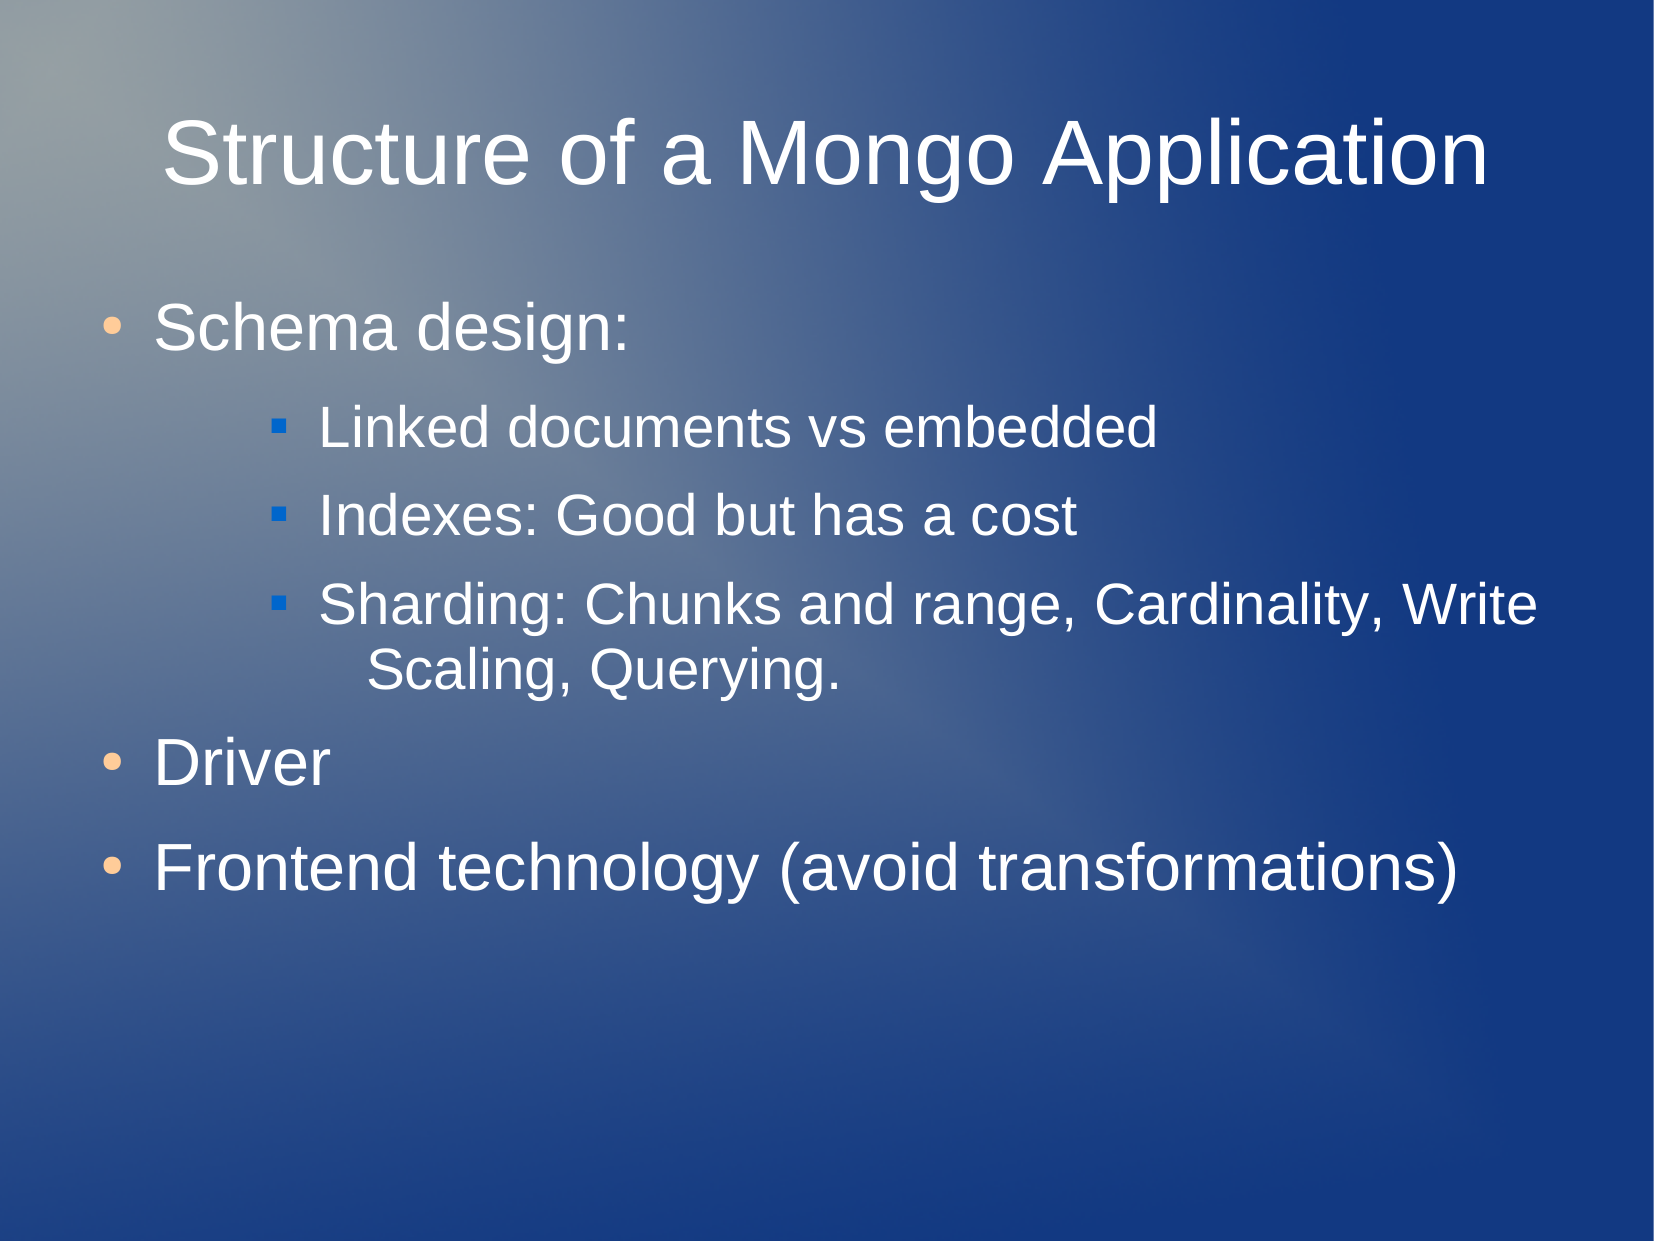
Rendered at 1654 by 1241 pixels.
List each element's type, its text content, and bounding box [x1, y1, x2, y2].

picture [0, 0, 1654, 1241]
title Structure of a Mongo Application [82, 49, 1571, 257]
list Schema design: Linked documents vs embedded Indexes: Good but has a cost Sharding: Chunks and range, Cardinality, Write Scaling, Querying. Driver Frontend technology (avoid transformations) [82, 290, 1571, 1109]
